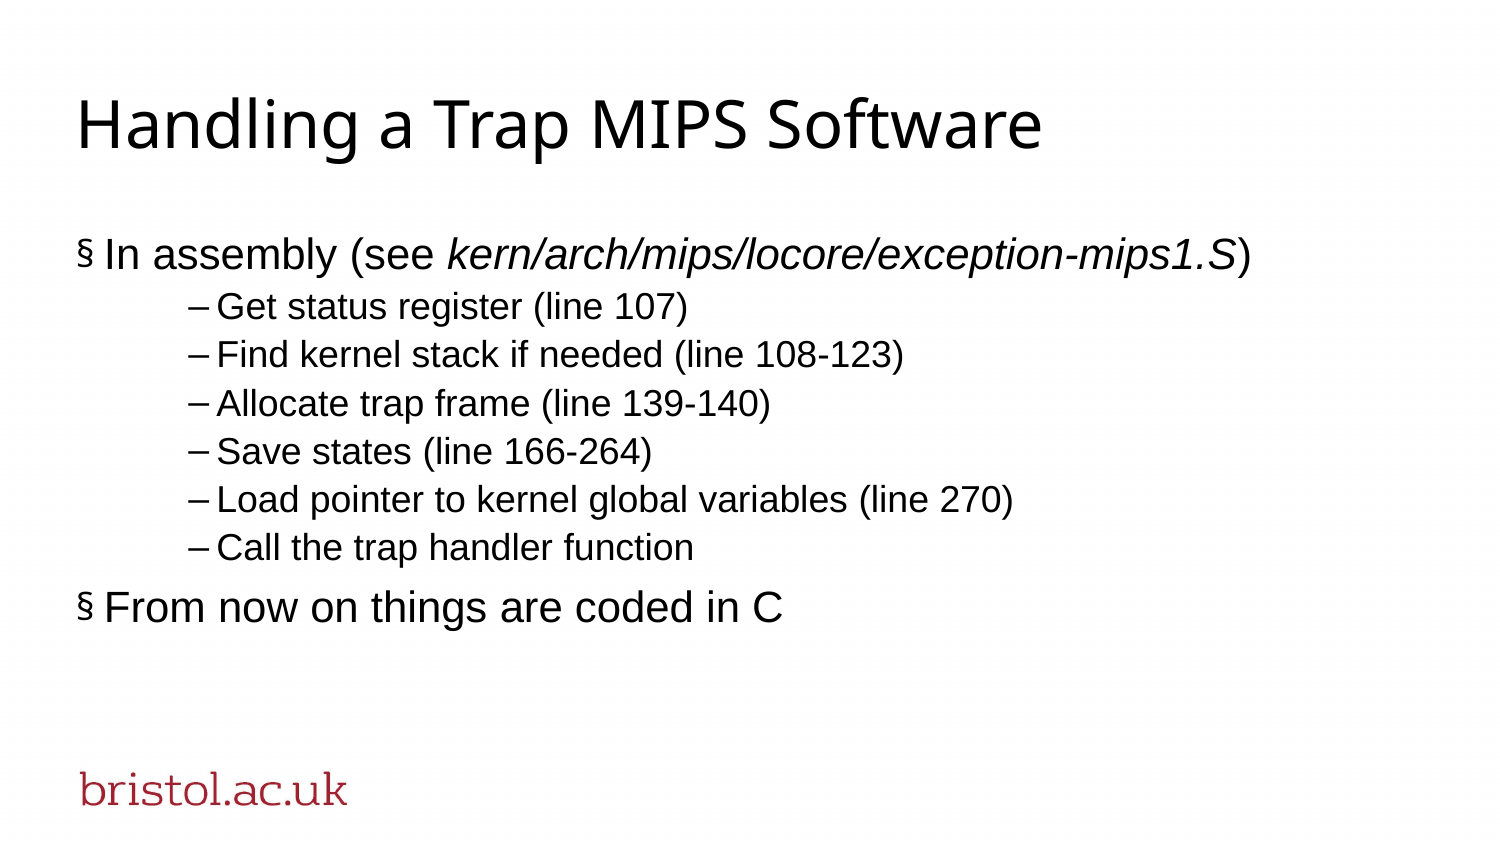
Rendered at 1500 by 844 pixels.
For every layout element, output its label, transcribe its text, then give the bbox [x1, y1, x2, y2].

list In assembly (see kern/arch/mips/locore/exception-mips1.S) Get status register (line 107) Find kernel stack if needed (line 108-123) Allocate trap frame (line 139-140) Save states (line 166-264) Load pointer to kernel global variables (line 270) Call the trap handler function From now on things are coded in C [60, 224, 1440, 699]
title Handling a Trap MIPS Software [60, 44, 1440, 209]
